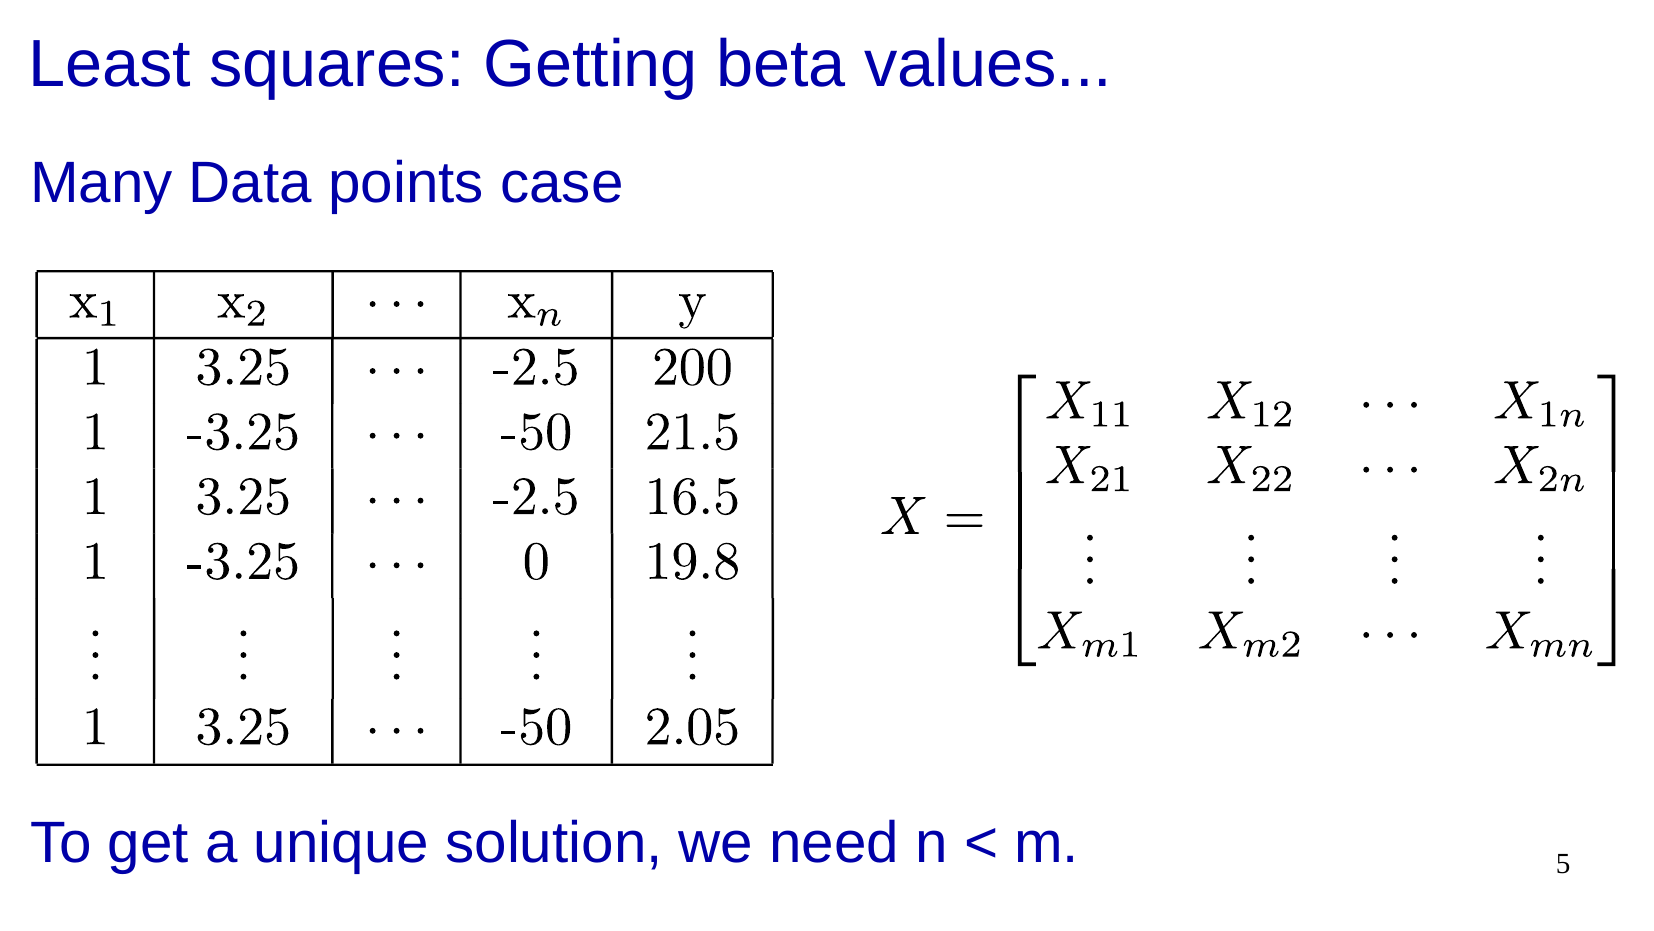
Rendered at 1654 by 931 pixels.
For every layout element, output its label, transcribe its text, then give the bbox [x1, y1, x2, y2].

title Least squares: Getting beta values... [28, 21, 1626, 106]
text_box [35, 270, 775, 766]
text_box [879, 374, 1633, 667]
list To get a unique solution, we need n < m. [30, 810, 1645, 916]
list Many Data points case [30, 150, 1645, 256]
